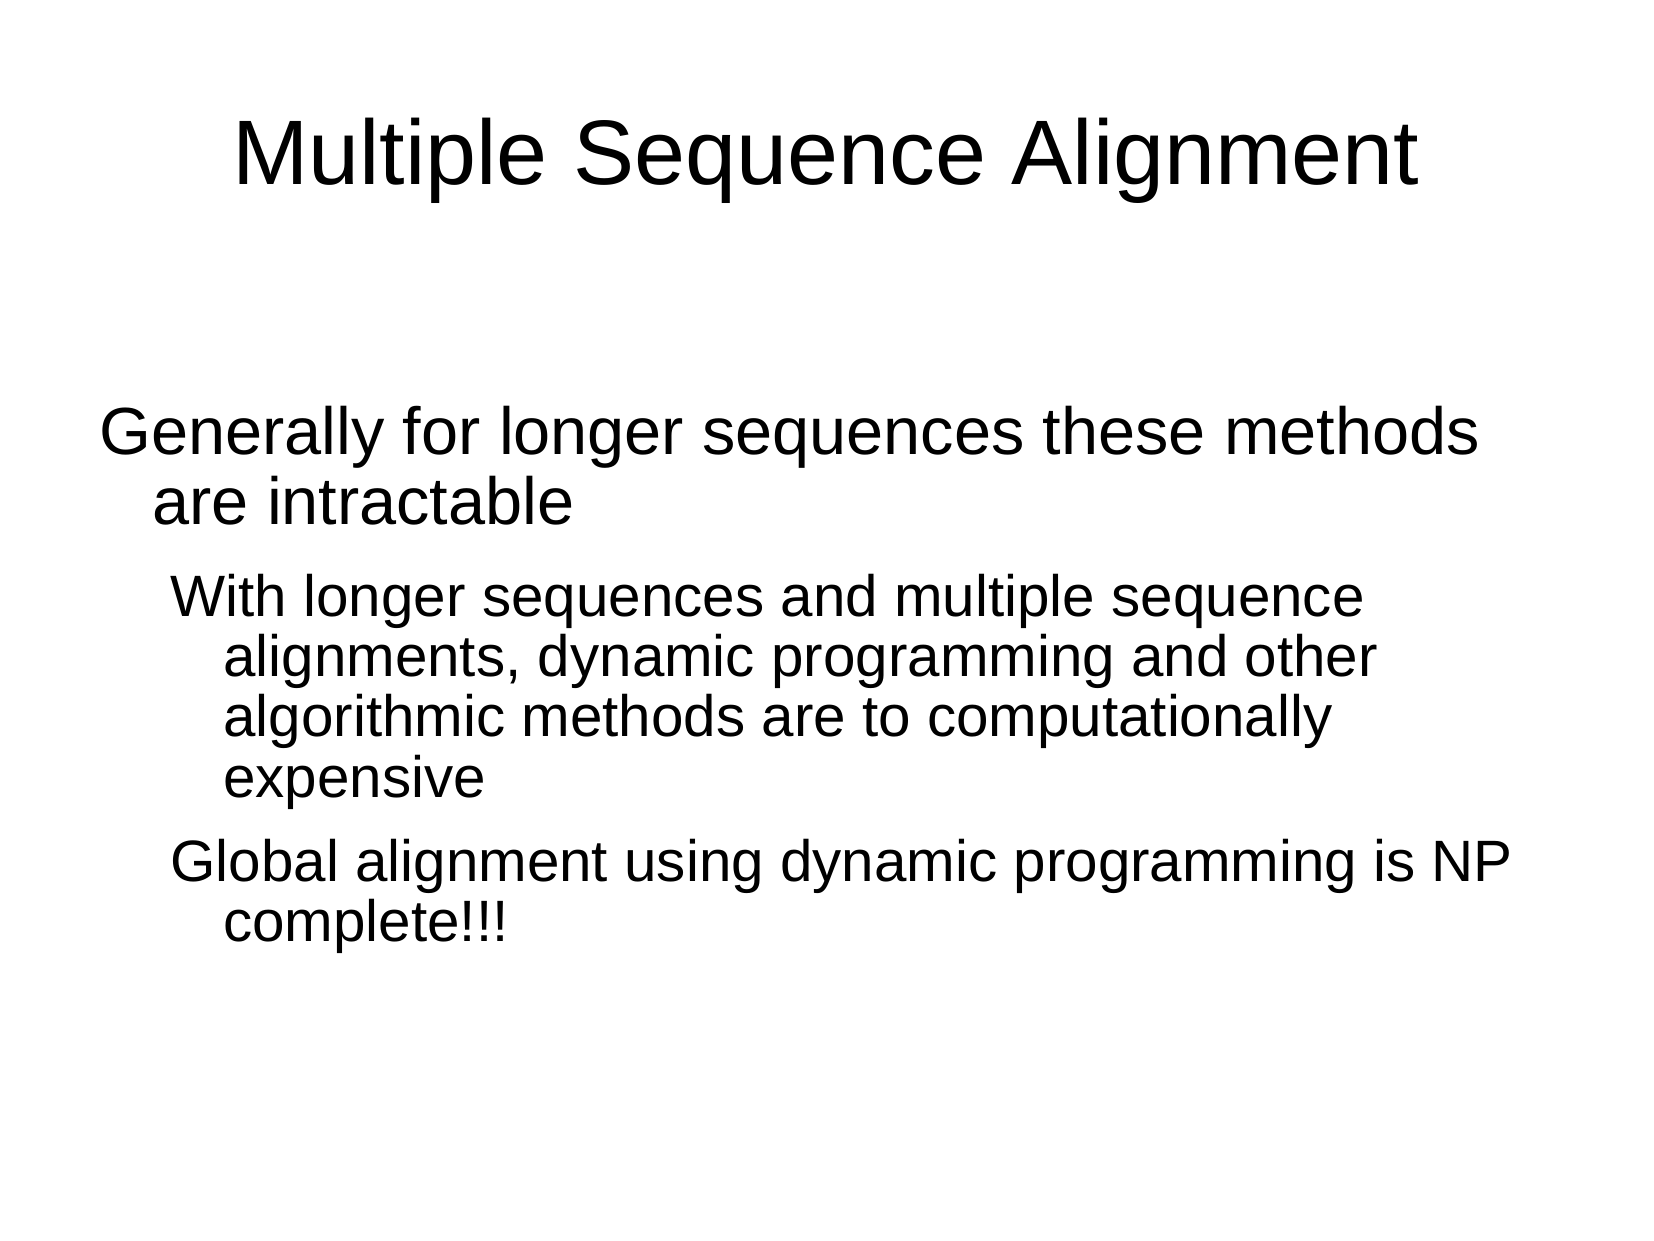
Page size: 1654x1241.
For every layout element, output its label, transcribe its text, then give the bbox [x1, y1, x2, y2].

title Multiple Sequence Alignment [82, 56, 1571, 249]
list Generally for longer sequences these methods are intractable With longer sequences and multiple sequence alignments, dynamic programming and other algorithmic methods are to computationally expensive Global alignment using dynamic programming is NP complete!!! [82, 290, 1571, 1094]
